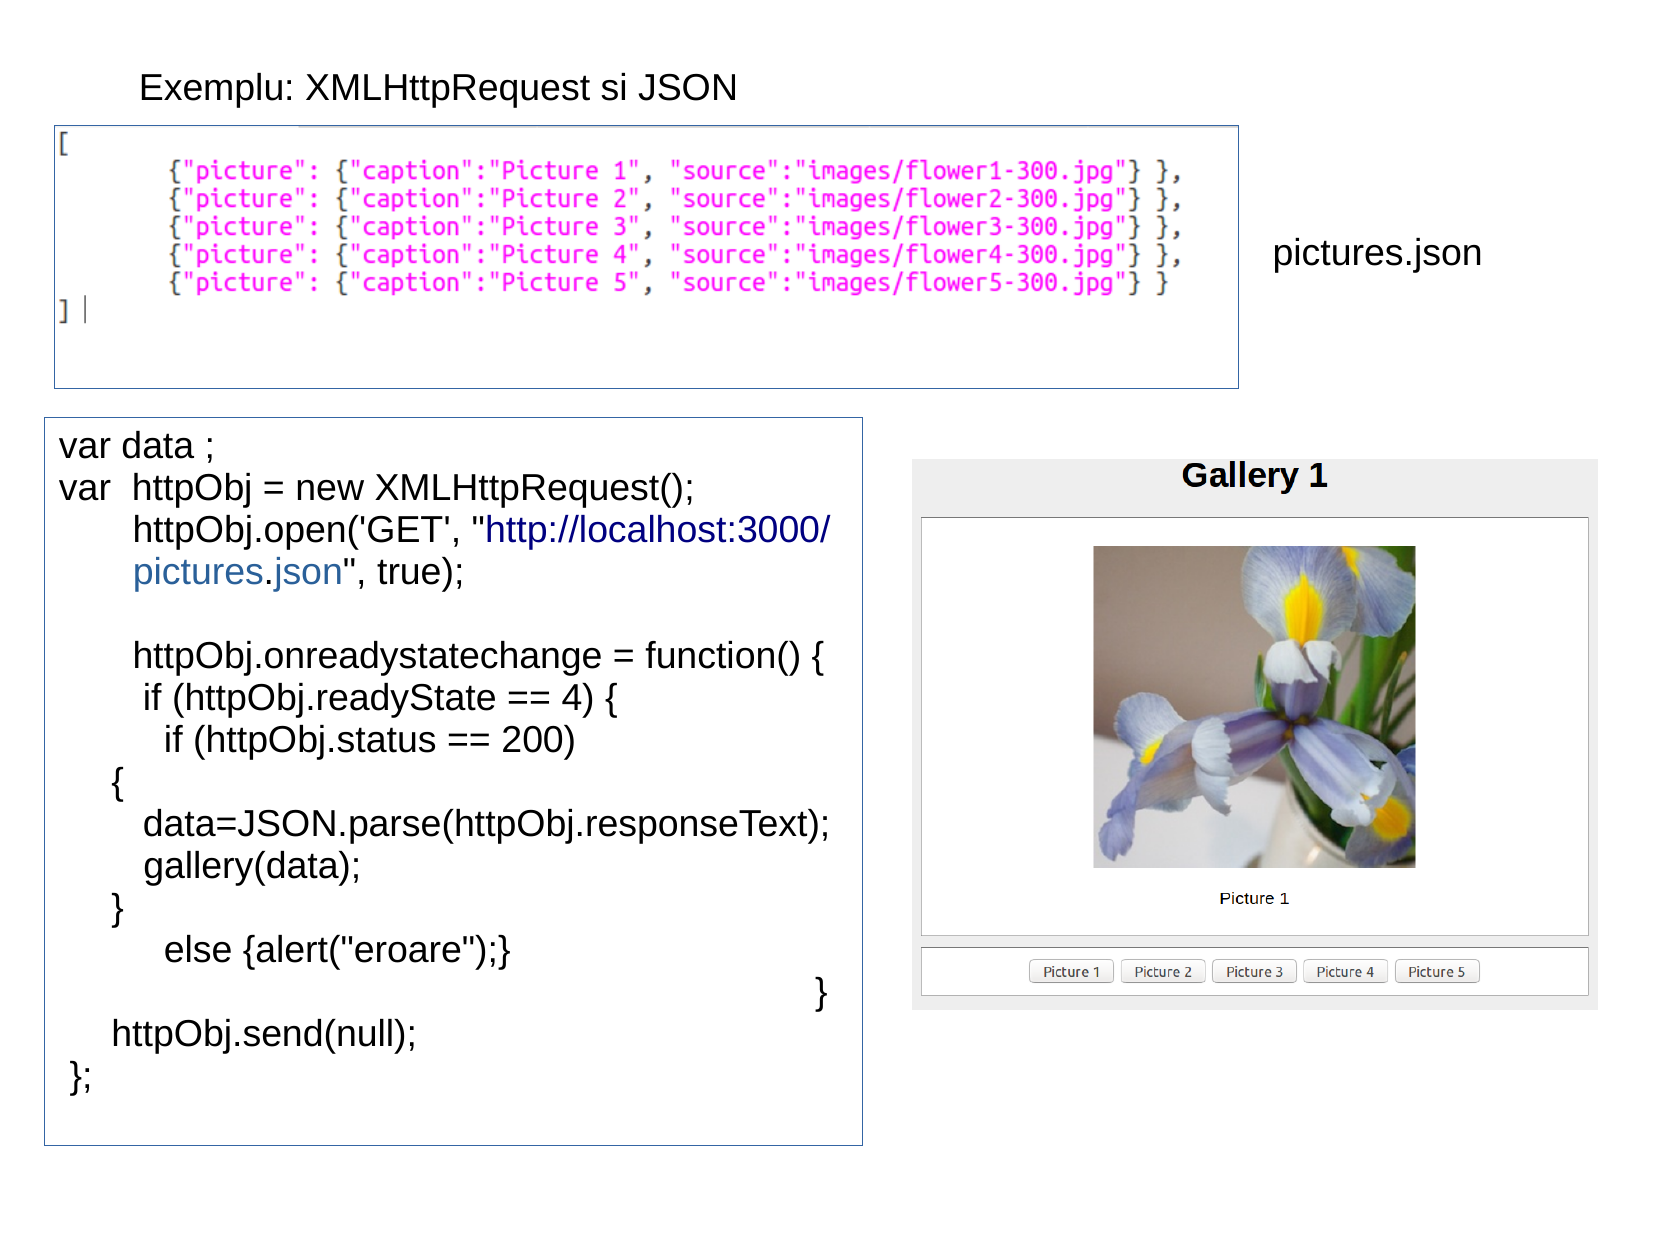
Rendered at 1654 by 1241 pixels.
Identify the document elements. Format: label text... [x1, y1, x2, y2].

text_box pictures.json [1257, 224, 1498, 282]
picture [54, 125, 1239, 389]
text_box Exemplu: XMLHttpRequest si JSON [124, 59, 754, 116]
picture [912, 459, 1598, 1010]
text_box var data ; var httpObj = new XMLHttpRequest(); httpObj.open('GET', "http://localhost:3000/ pictures.json", true); httpObj.onreadystatechange = function() { if (httpObj.readyState == 4) { if (httpObj.status == 200) { data=JSON.parse(httpObj.responseText); gallery(data); } else {alert("eroare");} } httpObj.send(null); }; [44, 417, 863, 1146]
